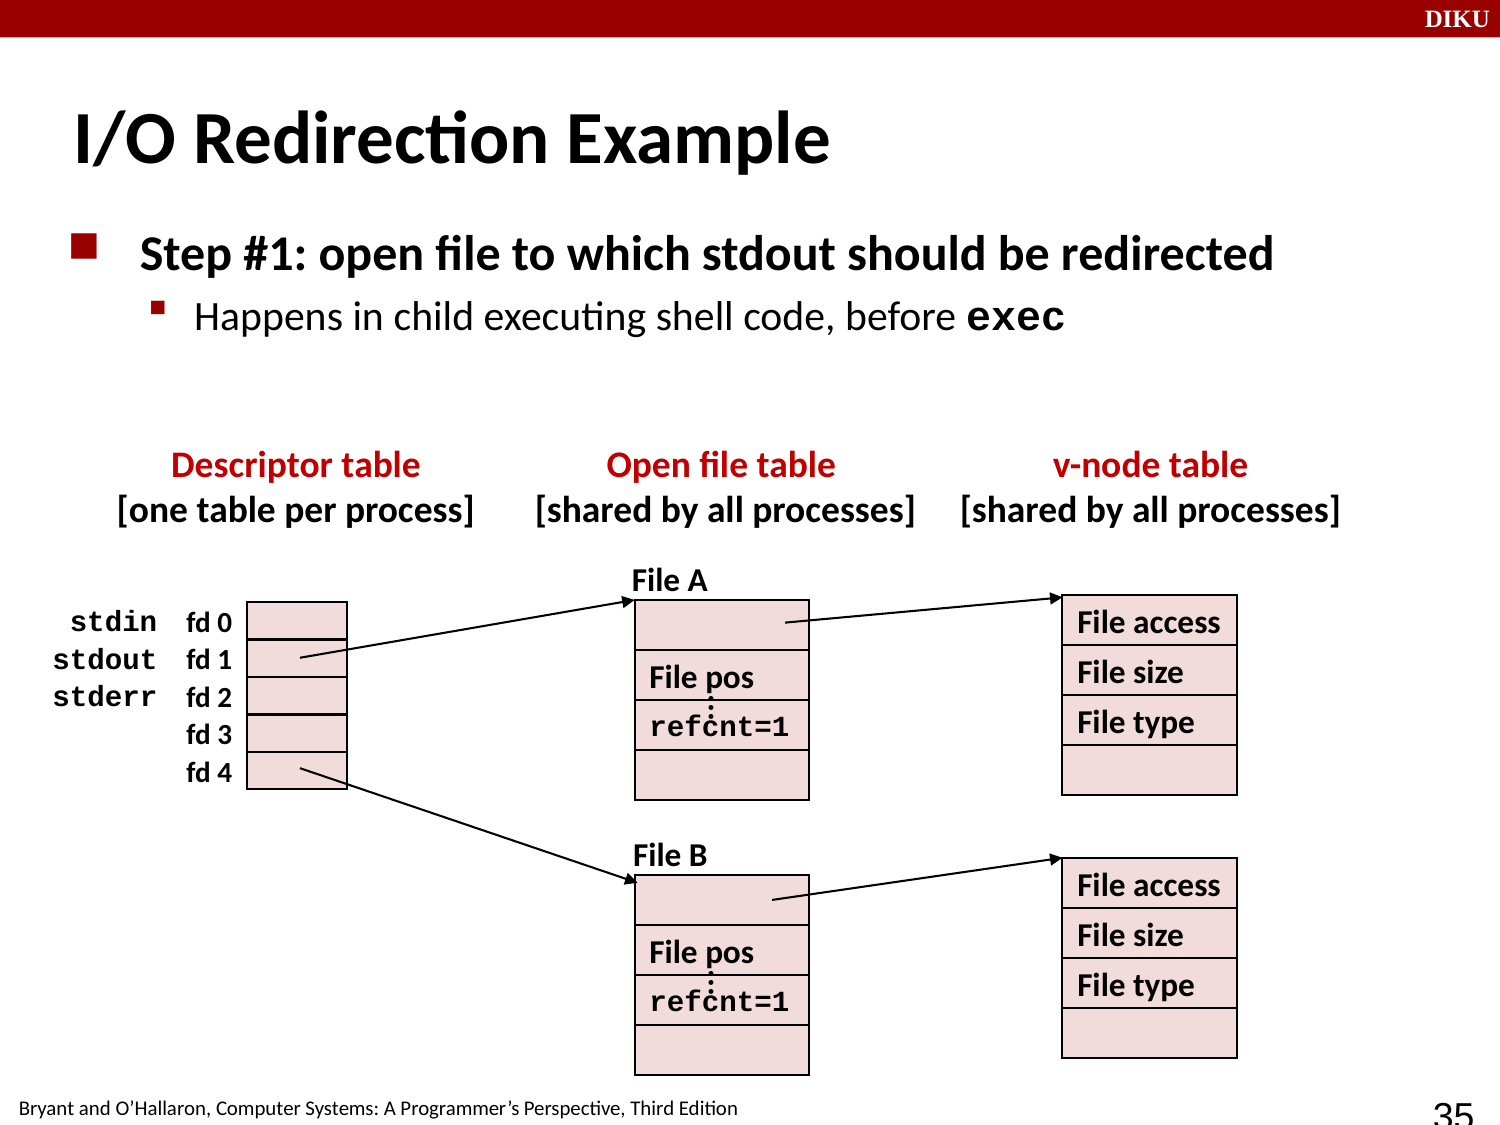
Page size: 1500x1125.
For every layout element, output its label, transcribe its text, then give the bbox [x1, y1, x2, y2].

text_box File size [1062, 645, 1238, 695]
text_box Descriptor table [one table per process] [101, 432, 491, 538]
text_box v-node table [shared by all processes] [945, 432, 1357, 538]
text_box ... [634, 1024, 810, 1075]
text_box File size [1062, 907, 1238, 957]
text_box File pos [634, 650, 810, 699]
text_box fd 0 [173, 602, 247, 639]
text_box stdin [54, 595, 173, 646]
text_box File access [1062, 595, 1238, 645]
text_box I/O Redirection Example [58, 71, 1304, 197]
text_box ... [1062, 1008, 1238, 1058]
text_box fd 4 [147, 752, 247, 790]
text_box refcnt=1 [634, 699, 810, 749]
text_box ... [1062, 746, 1238, 796]
text_box Open file table [shared by all processes] [519, 432, 932, 538]
text_box fd 2 [173, 677, 247, 714]
text_box [634, 599, 810, 650]
text_box File A [617, 550, 723, 605]
text_box File B [618, 825, 723, 880]
text_box File type [1062, 957, 1238, 1008]
text_box fd 1 [173, 639, 247, 677]
text_box refcnt=1 [634, 974, 810, 1024]
text_box [247, 602, 347, 790]
text_box stdout [37, 632, 173, 683]
text_box File access [1062, 857, 1238, 907]
text_box File pos [634, 925, 810, 974]
text_box fd 3 [147, 714, 247, 752]
text_box [634, 874, 810, 925]
text_box ... [634, 749, 810, 800]
text_box Step #1: open file to which stdout should be redirected Happens in child executing shell code, before exec [57, 212, 1460, 375]
text_box File type [1062, 695, 1238, 746]
text_box stderr [37, 683, 173, 721]
